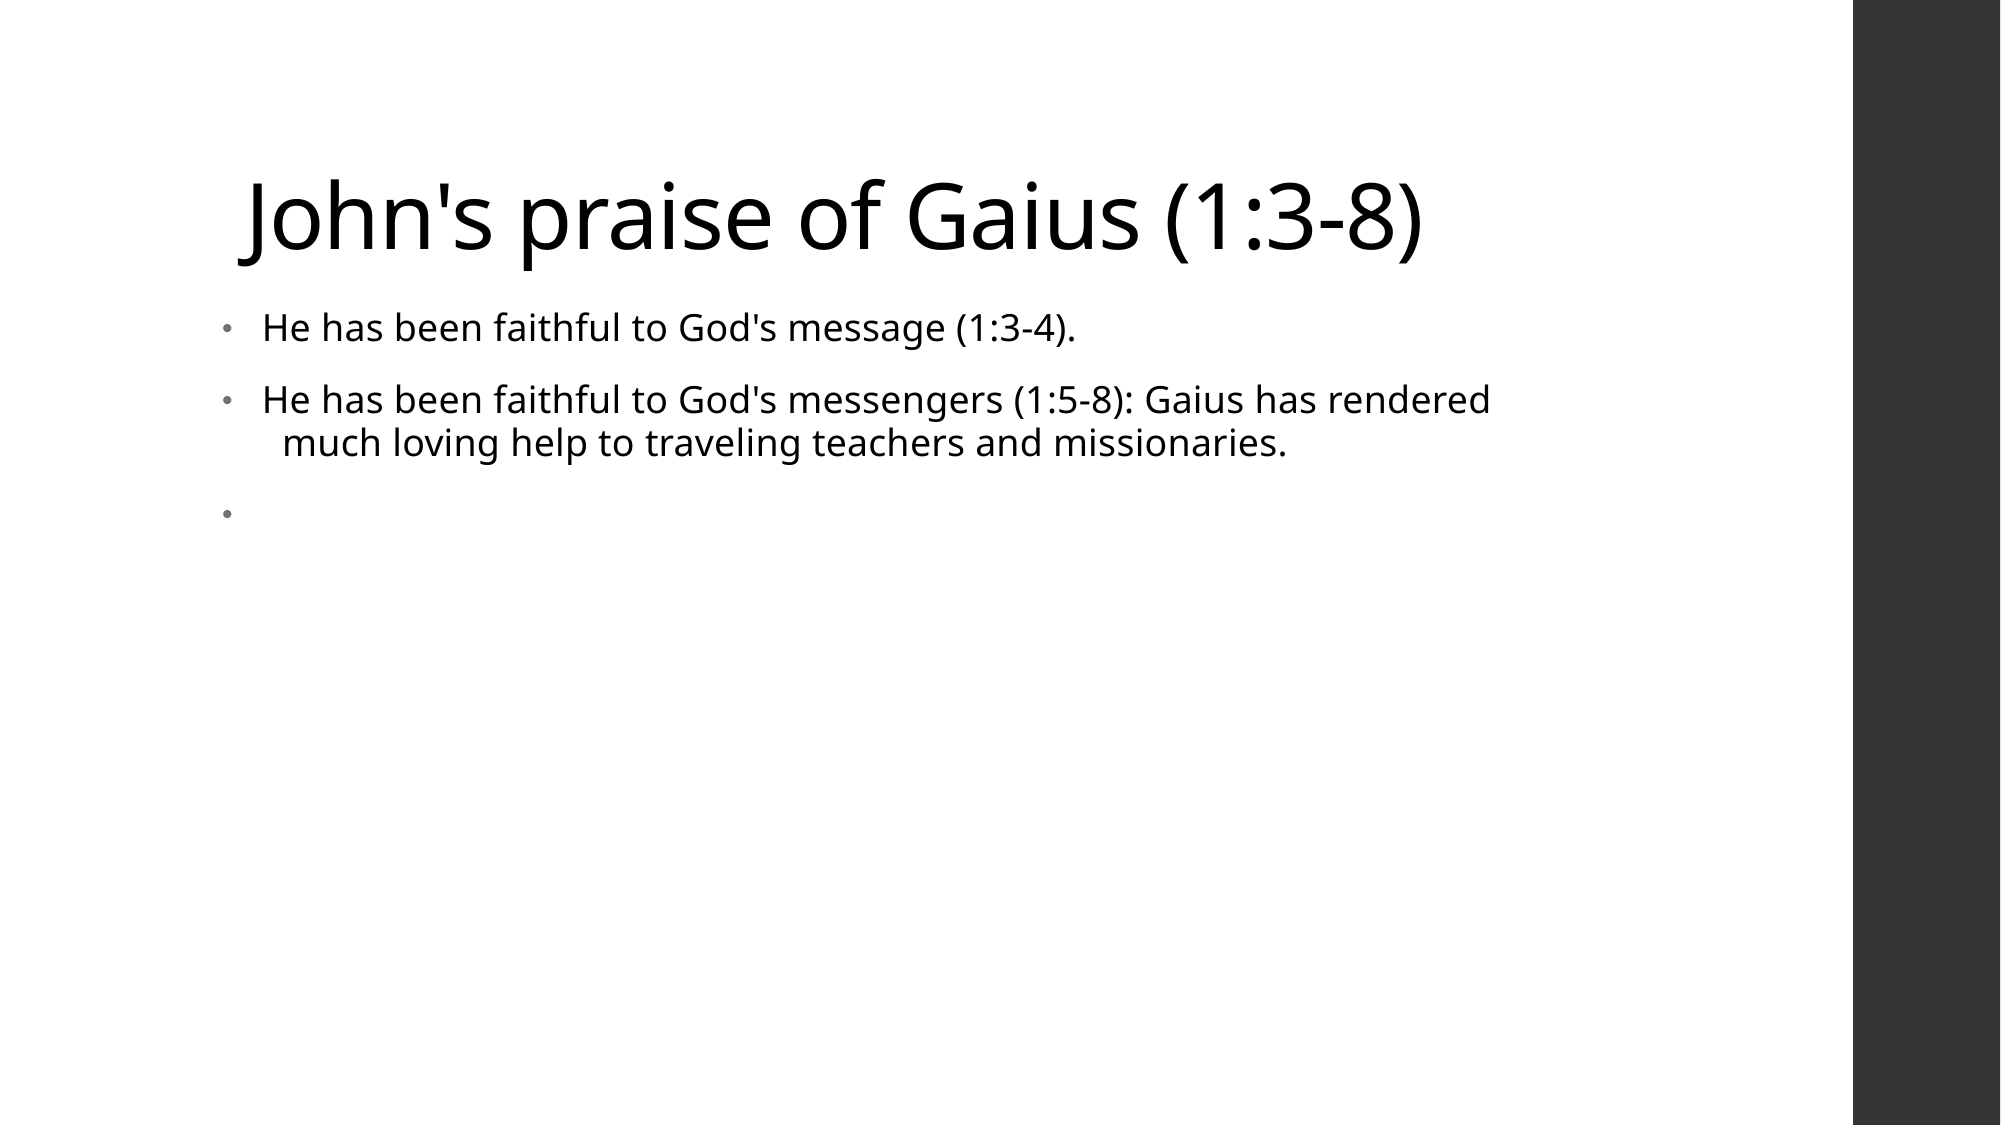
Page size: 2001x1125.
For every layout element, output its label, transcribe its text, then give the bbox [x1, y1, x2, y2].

list He has been faithful to God's message (1:3-4). He has been faithful to God's messengers (1:5-8): Gaius has rendered much loving help to traveling teachers and missionaries. [206, 299, 1617, 1014]
title John's praise of Gaius (1:3-8) [206, 60, 1797, 278]
